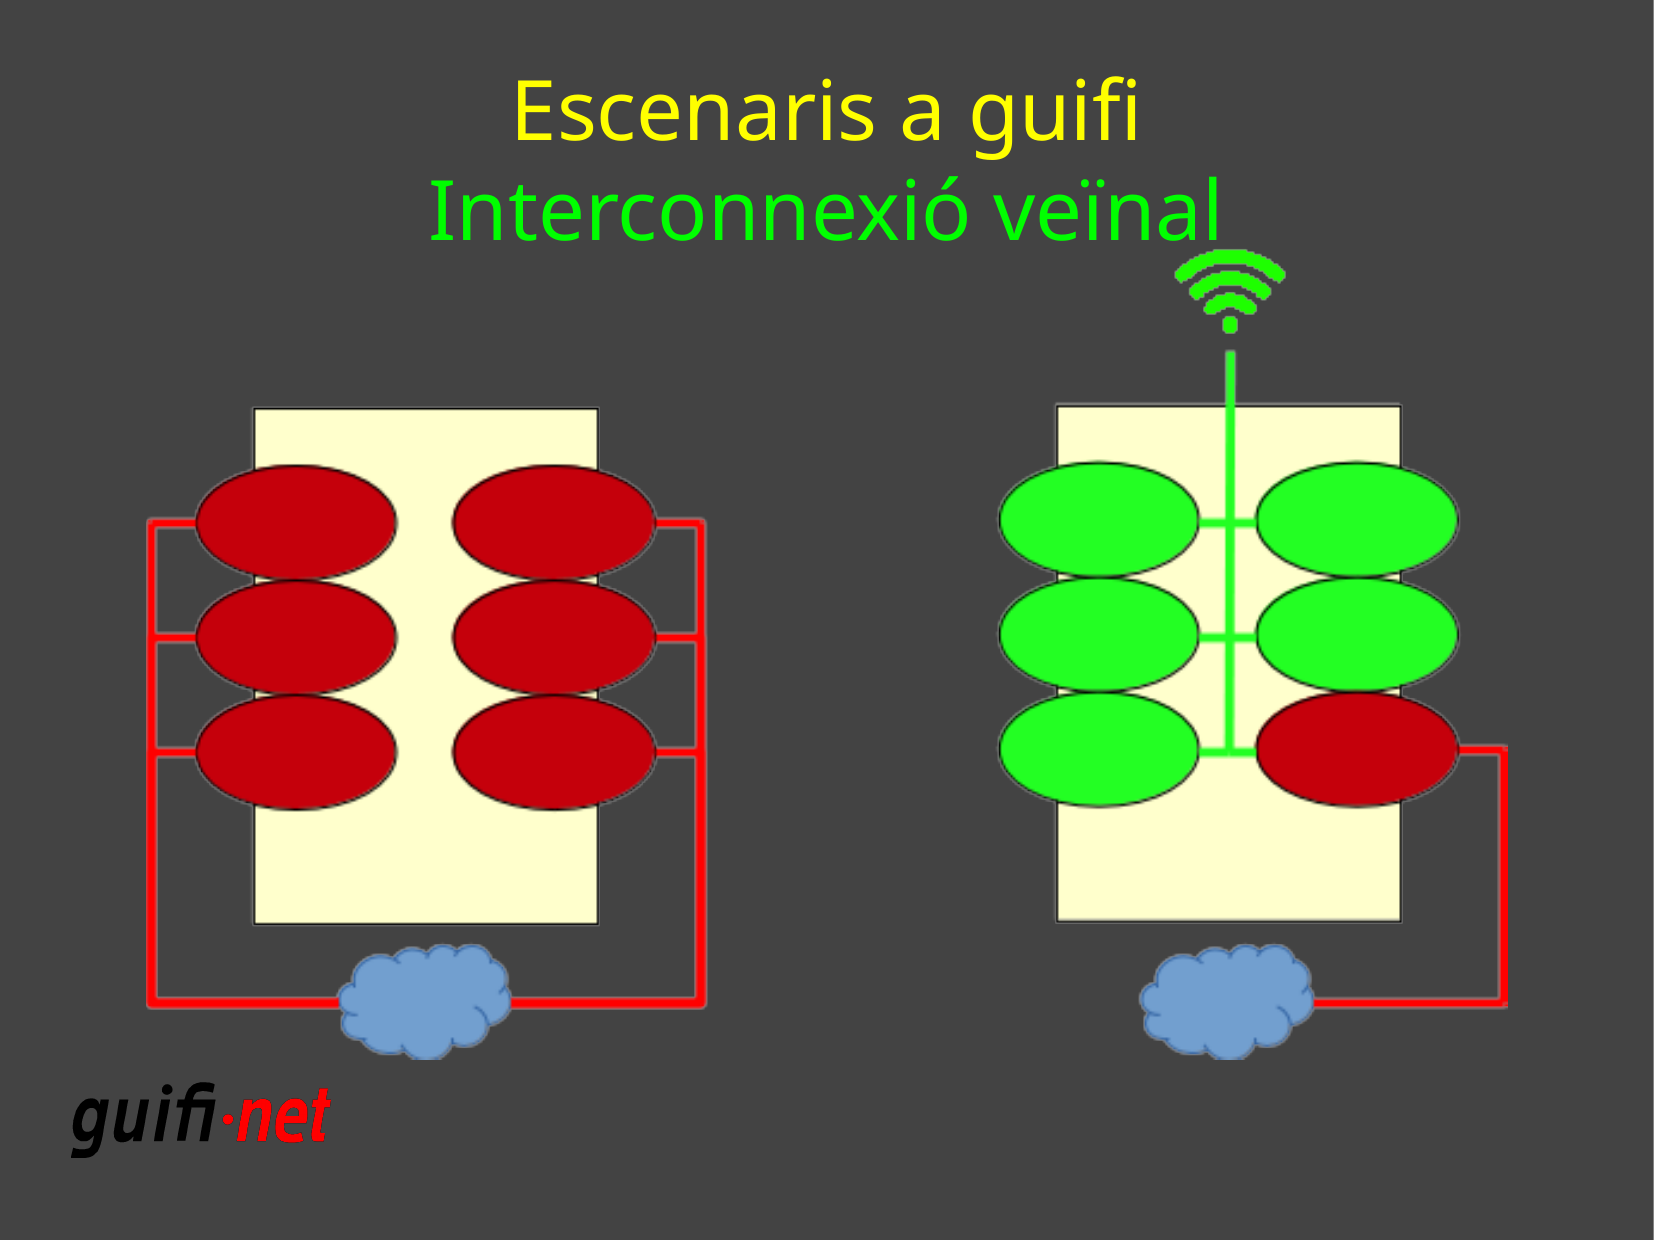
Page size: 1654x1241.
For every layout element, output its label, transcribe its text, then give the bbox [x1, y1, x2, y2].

title Escenaris a guifi Interconnexió veïnal [82, 49, 1571, 213]
picture [71, 1082, 331, 1158]
picture [146, 236, 1508, 1060]
